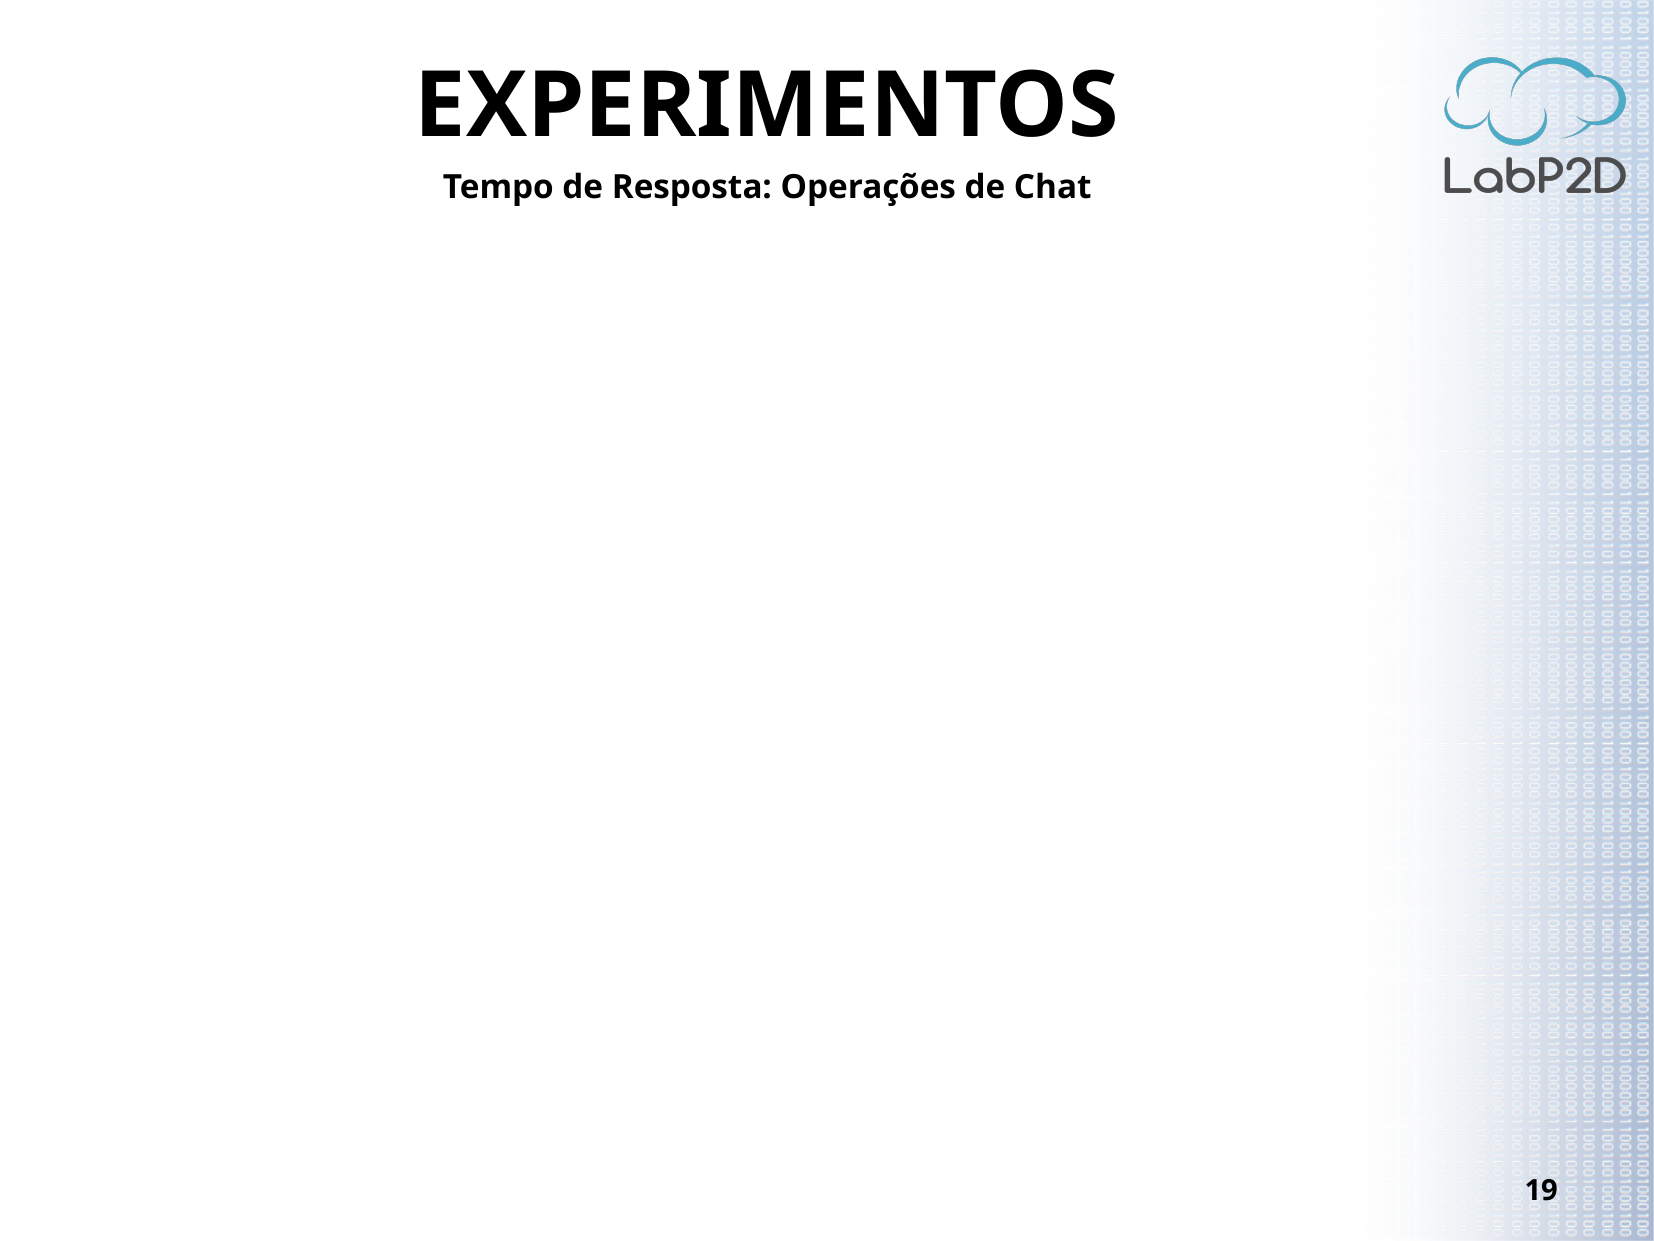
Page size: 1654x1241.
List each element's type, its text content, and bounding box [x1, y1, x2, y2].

picture [1360, 1, 1654, 1240]
title EXPERIMENTOS Tempo de Resposta: Operações de Chat [82, 19, 1453, 227]
